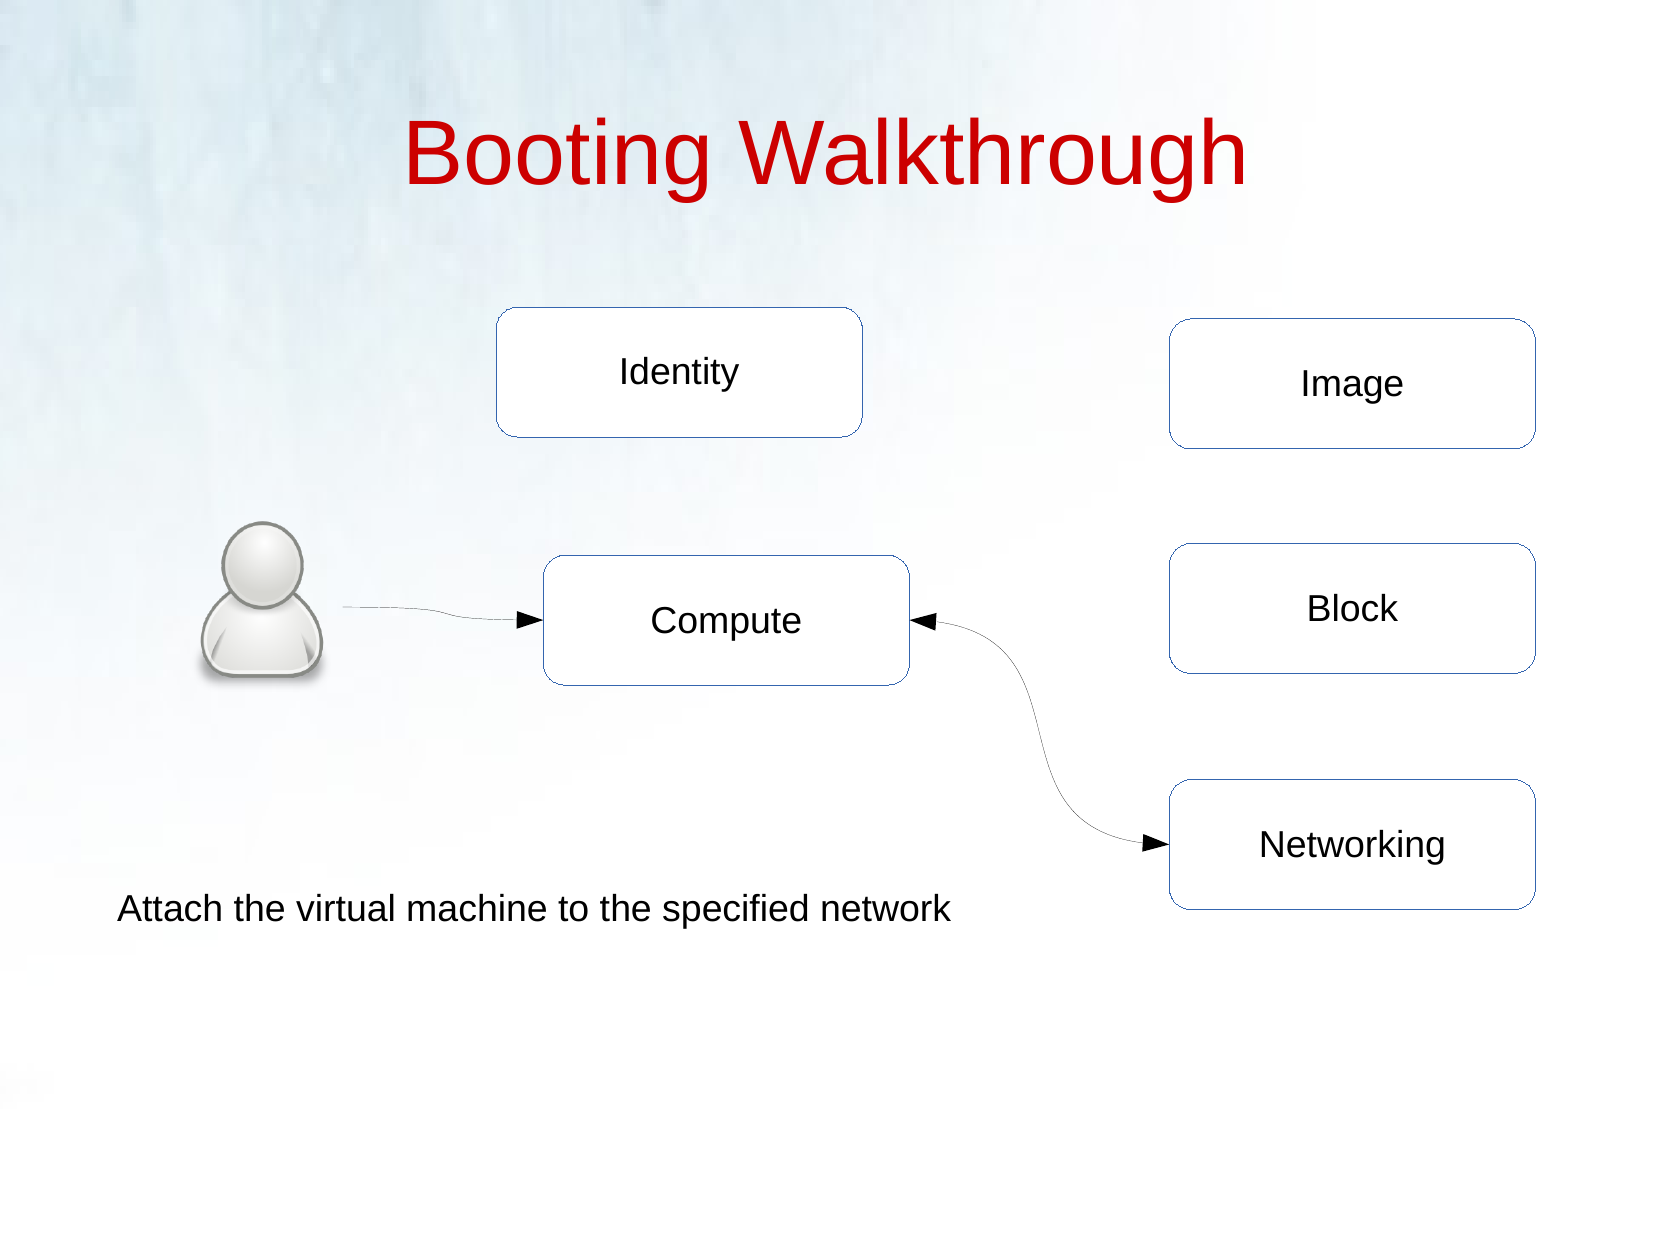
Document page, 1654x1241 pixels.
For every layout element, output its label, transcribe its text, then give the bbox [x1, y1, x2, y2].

text_box Identity [496, 307, 863, 438]
text_box Compute [543, 555, 910, 686]
text_box Image [1169, 318, 1536, 449]
text_box Block [1169, 543, 1536, 674]
picture [0, 0, 1654, 1241]
text_box Attach the virtual machine to the specified network [102, 880, 1371, 980]
text_box Networking [1169, 779, 1536, 910]
title Booting Walkthrough [82, 49, 1571, 257]
